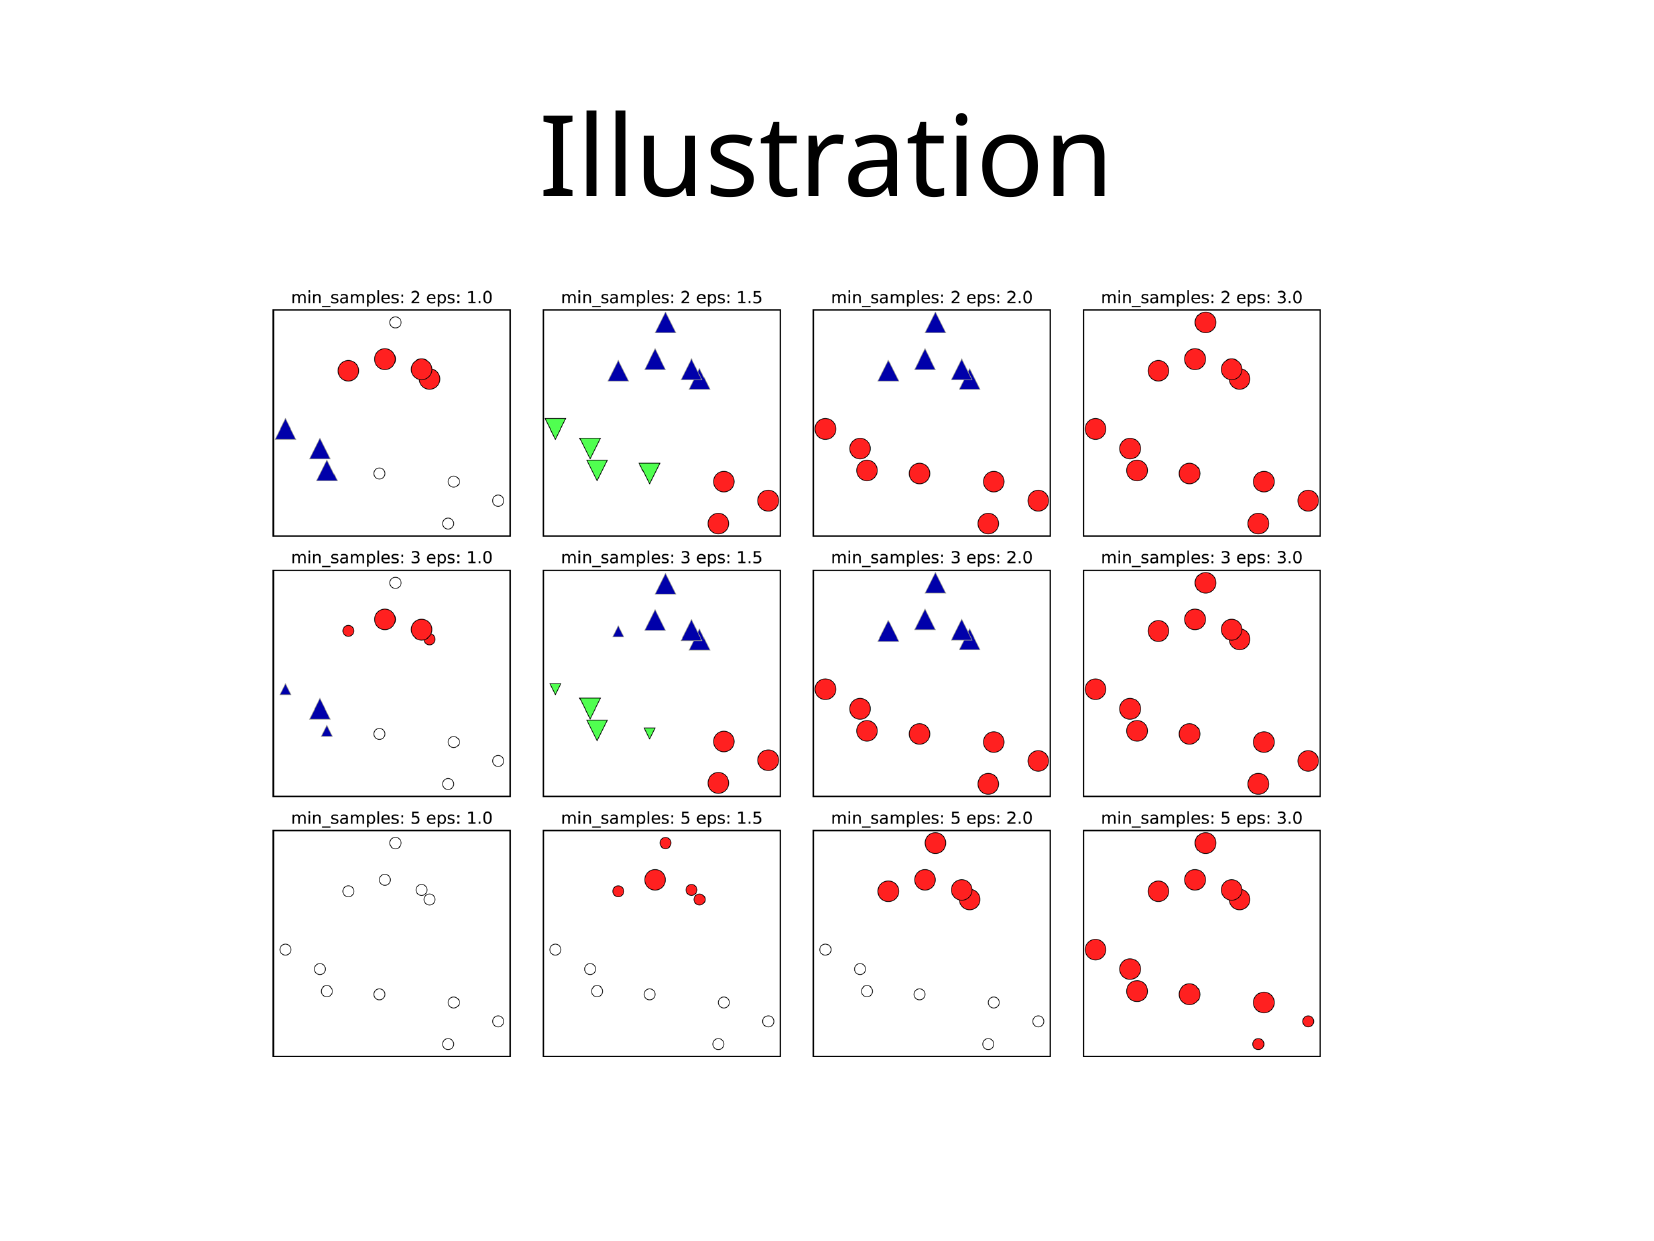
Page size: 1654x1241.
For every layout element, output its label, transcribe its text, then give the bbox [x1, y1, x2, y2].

picture [272, 290, 1321, 1057]
title Illustration [82, 49, 1571, 257]
